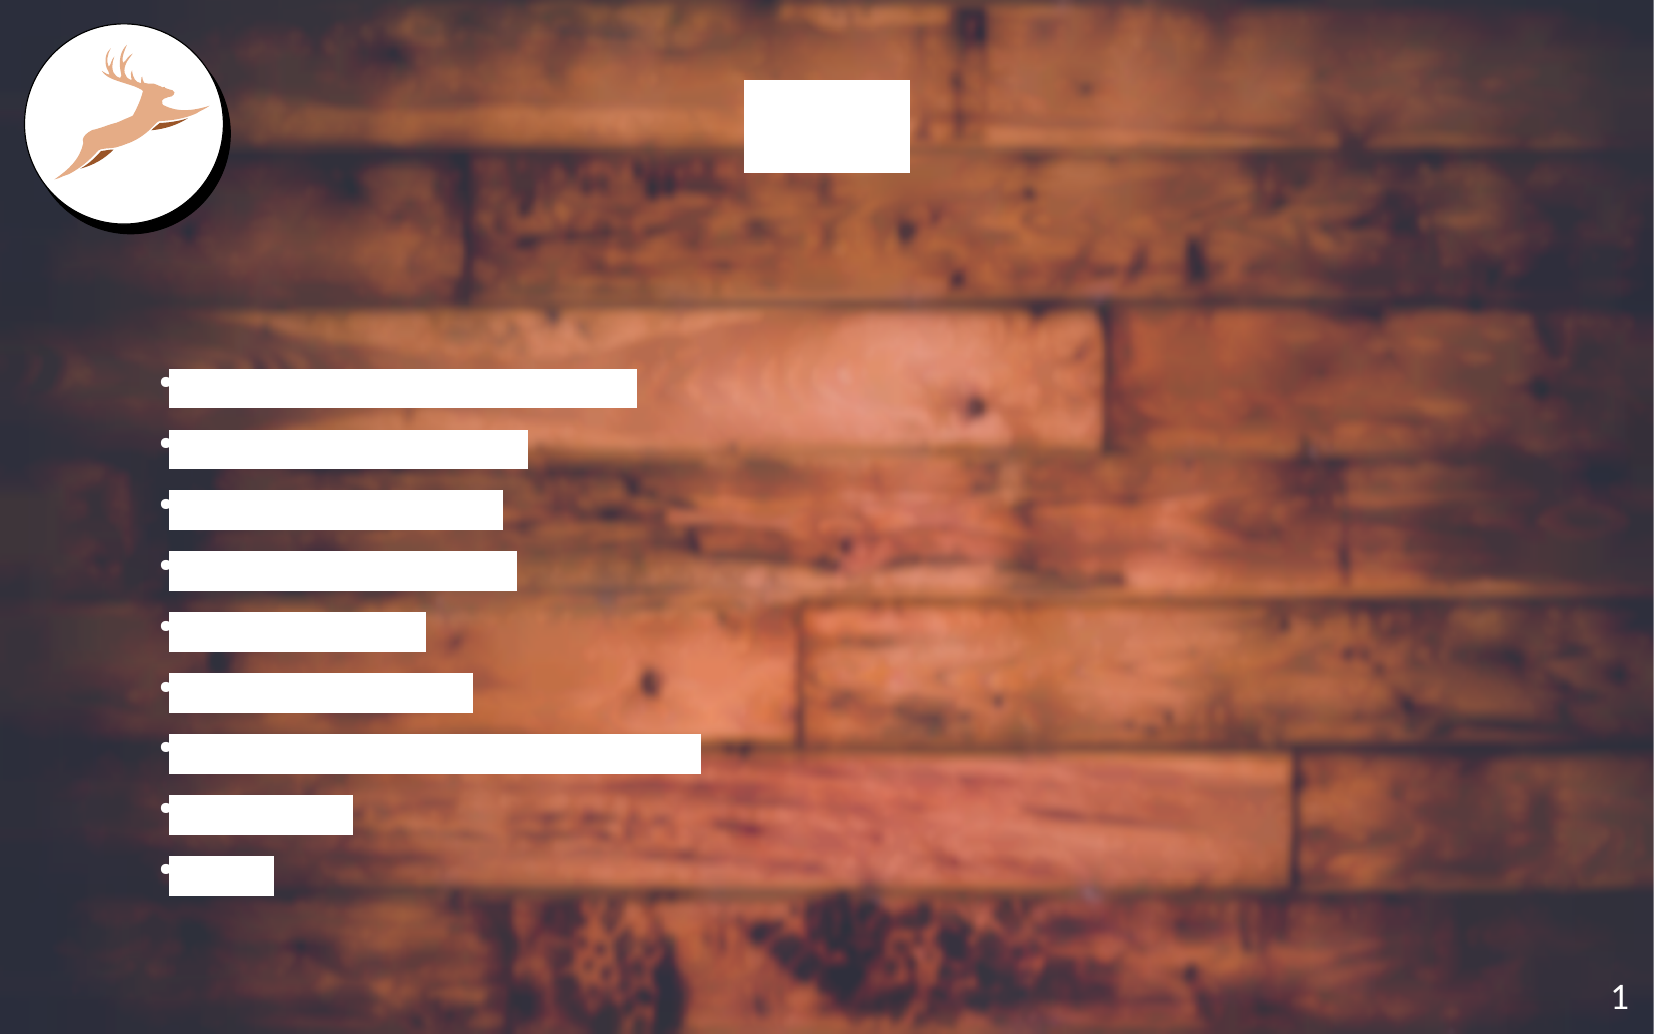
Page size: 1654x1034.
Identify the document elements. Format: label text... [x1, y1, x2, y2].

title Plan [237, 41, 1571, 214]
picture [0, 0, 1654, 1034]
text_box 1 [1595, 964, 1642, 1025]
list Présentation de l'application Technologies utilisées Architecture globale Principales difficultés Aspects positifs Problèmes connus Fonctionnalités supplémentaires Conclusion Démo [82, 294, 1571, 895]
